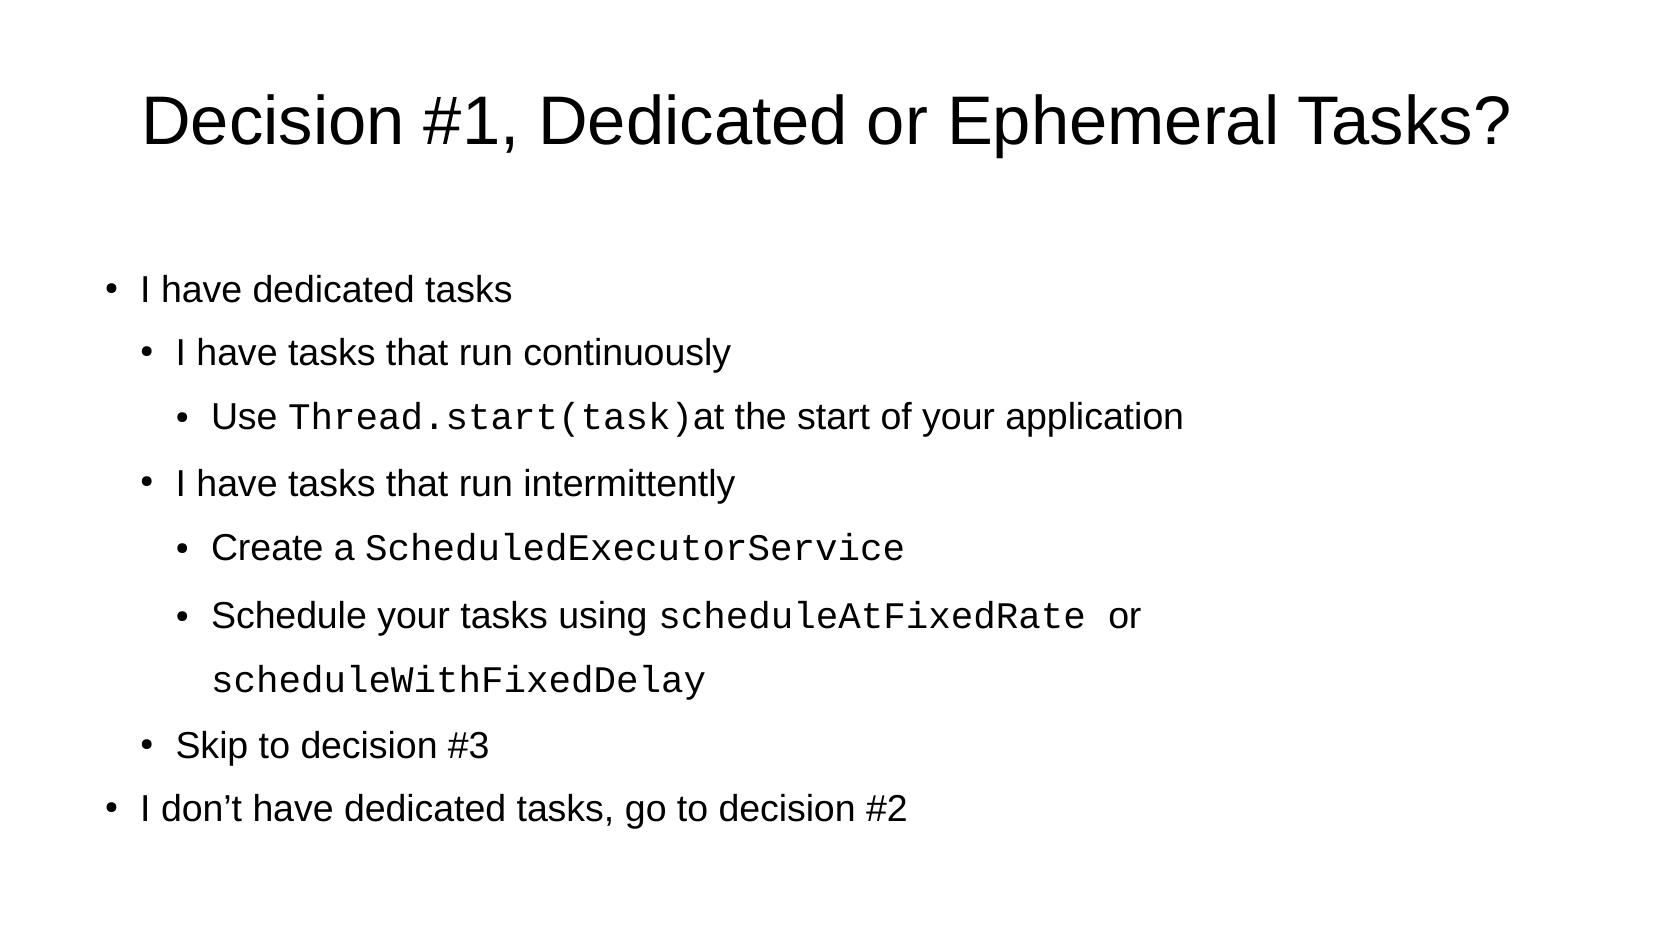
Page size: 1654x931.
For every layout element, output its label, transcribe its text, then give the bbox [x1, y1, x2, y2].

title Decision #1, Dedicated or Ephemeral Tasks? [82, 42, 1571, 199]
text_box I have dedicated tasks I have tasks that run continuously Use Thread.start(task)at the start of your application I have tasks that run intermittently Create a ScheduledExecutorService Schedule your tasks using scheduleAtFixedRate or scheduleWithFixedDelay Skip to decision #3 I don’t have dedicated tasks, go to decision #2 [90, 240, 1561, 864]
